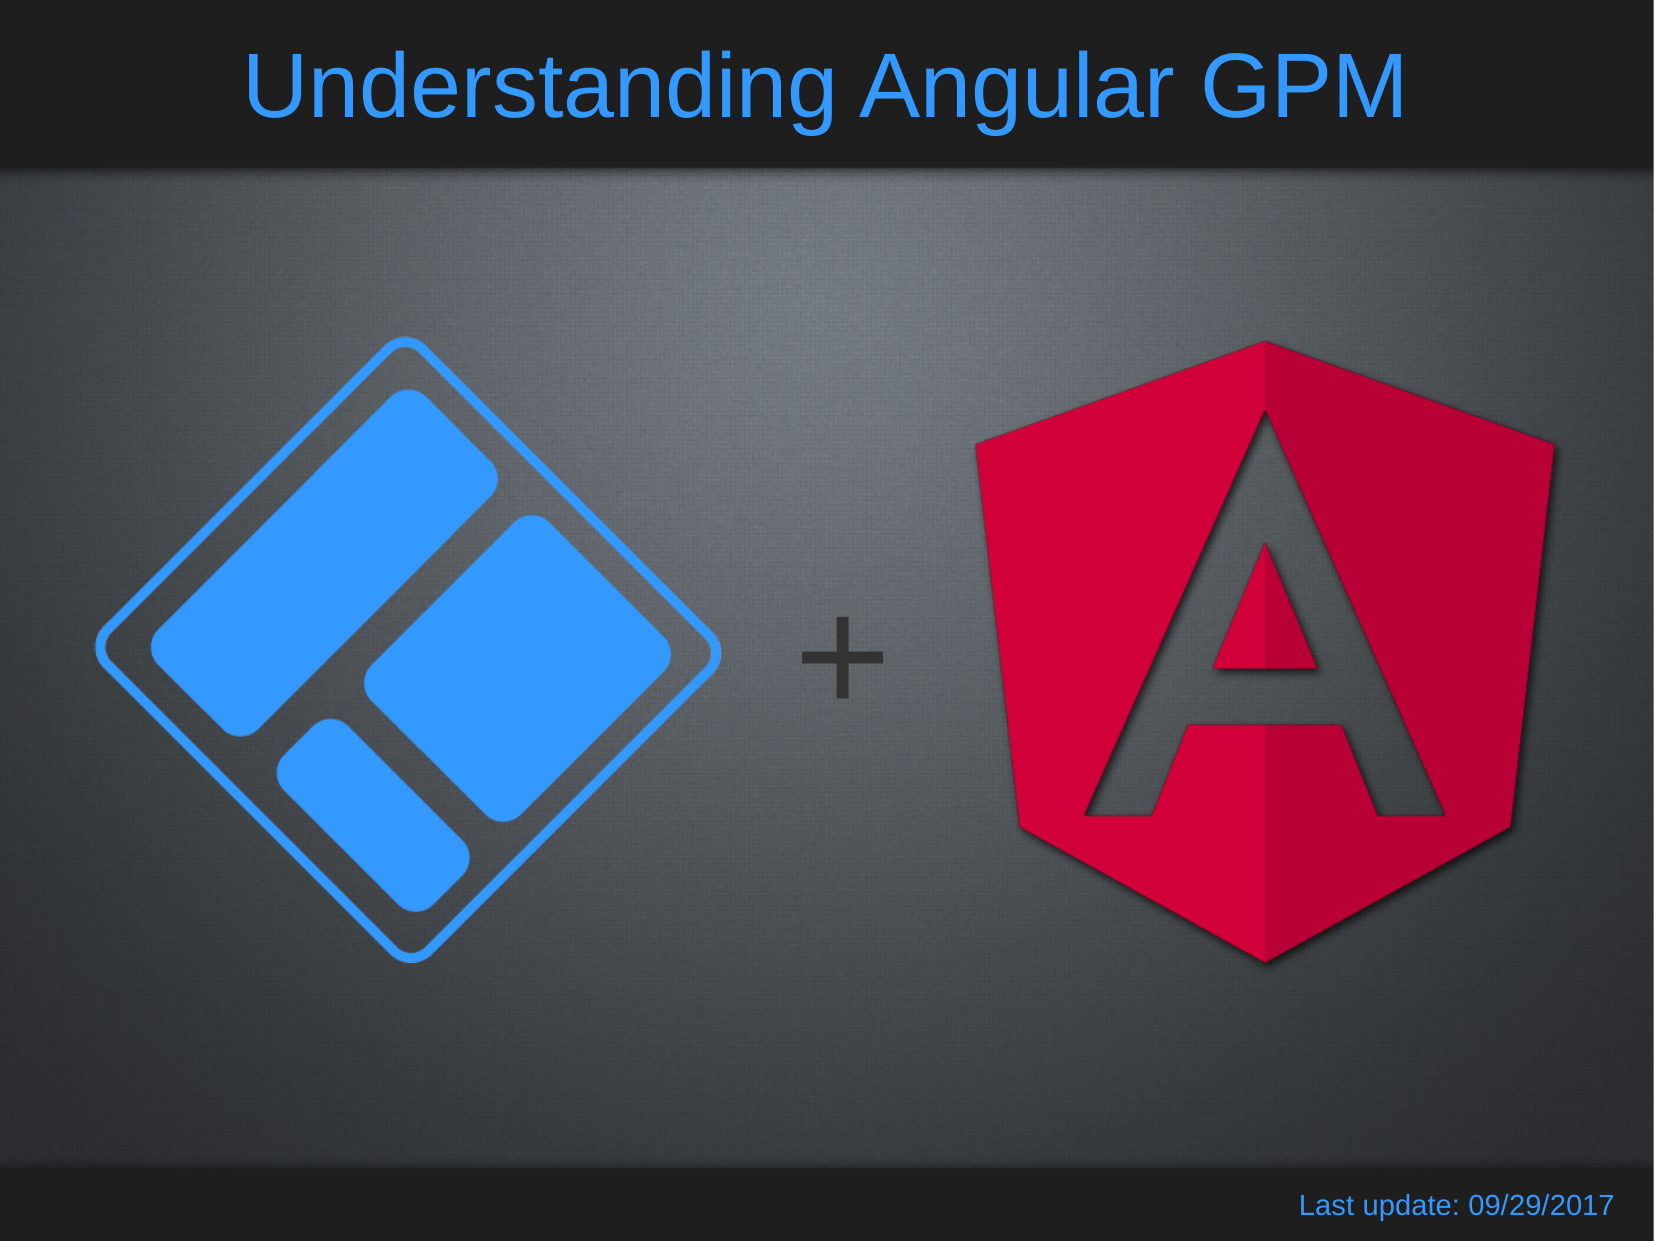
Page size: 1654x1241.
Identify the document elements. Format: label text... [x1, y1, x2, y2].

text_box + [779, 555, 907, 757]
title Understanding Angular GPM [82, 23, 1571, 147]
picture [0, 0, 1654, 1241]
text_box Last update: 09/29/2017 [744, 1181, 1630, 1229]
